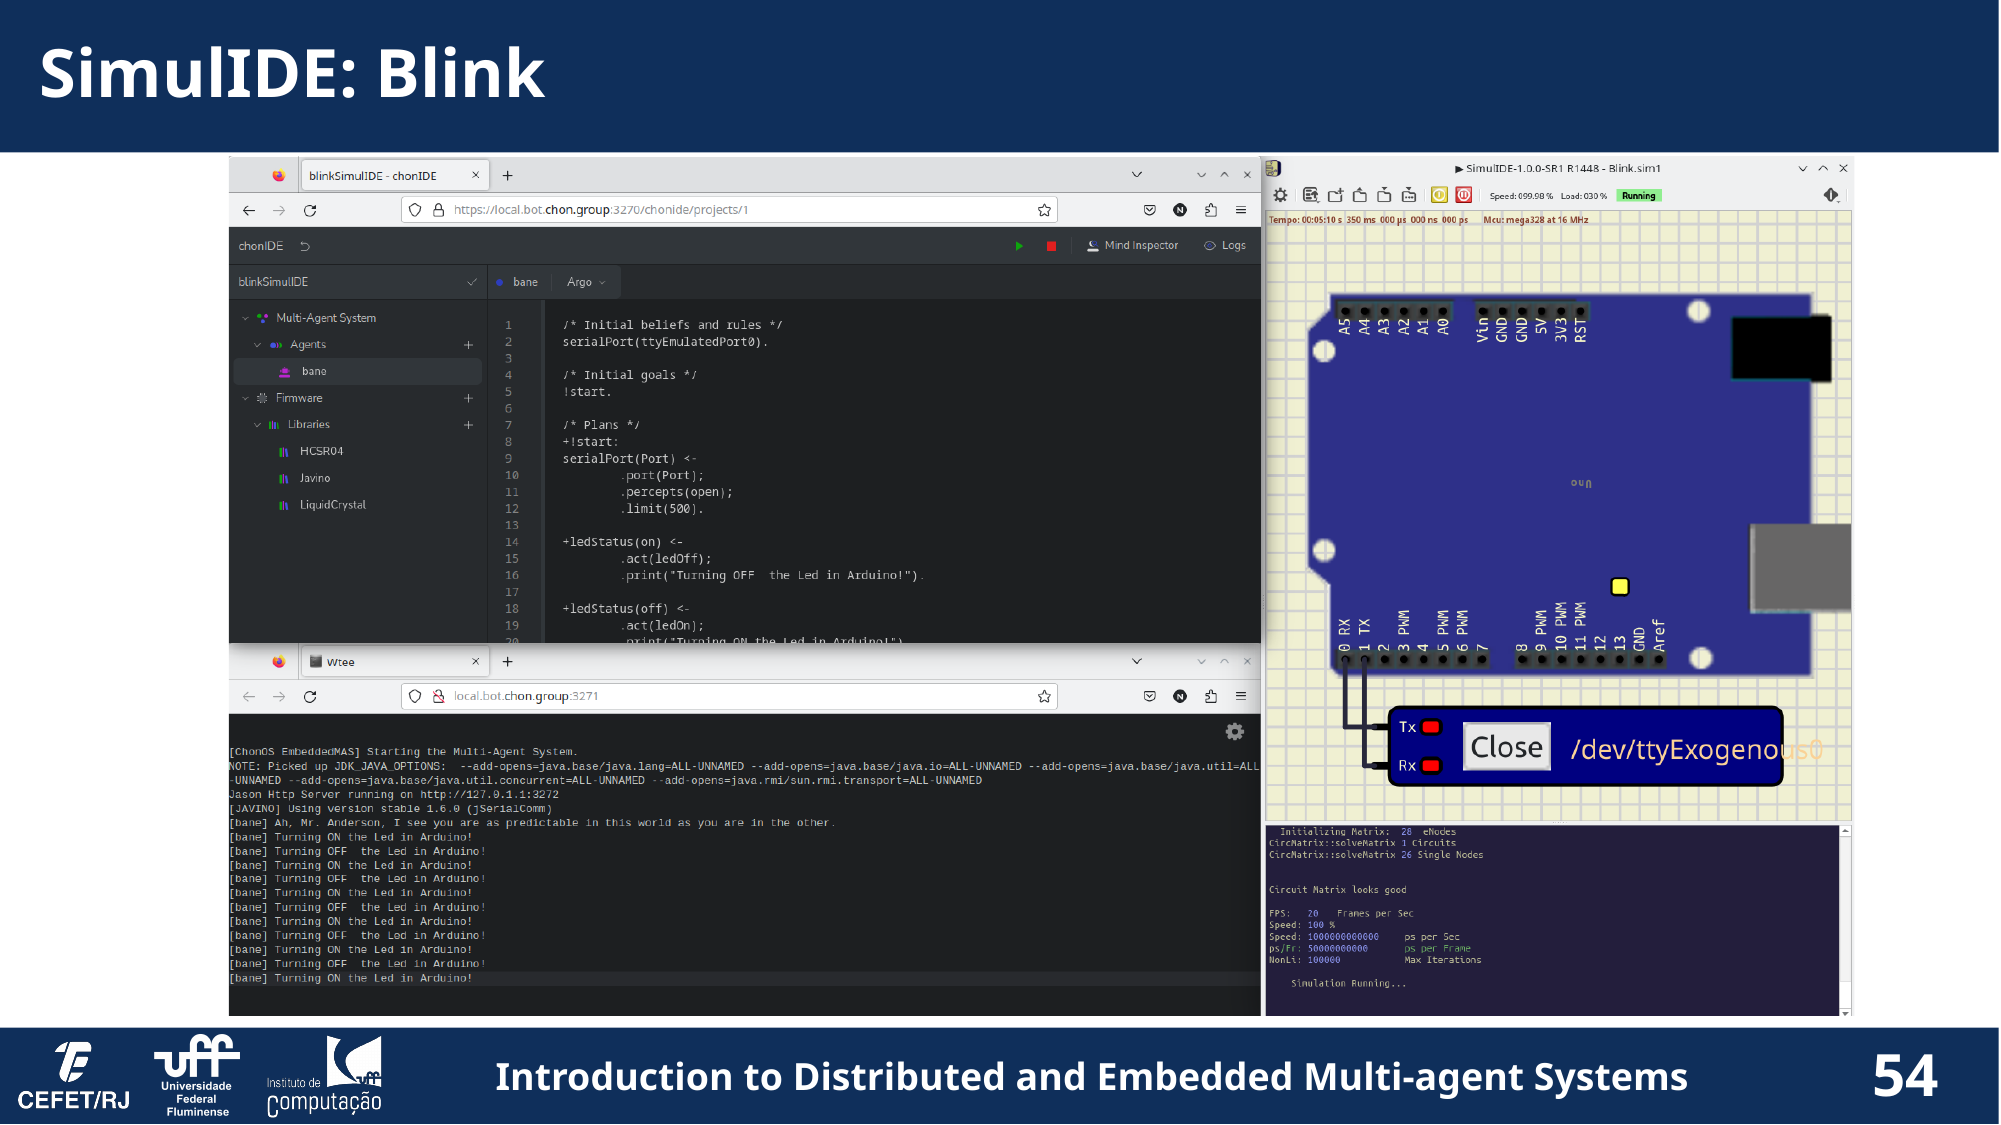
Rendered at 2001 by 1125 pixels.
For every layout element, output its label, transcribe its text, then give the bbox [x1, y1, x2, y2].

picture [228, 156, 1855, 1016]
text_box SimulIDE: Blink [25, 23, 1998, 116]
picture [18, 1021, 129, 1125]
picture [153, 1033, 241, 1121]
picture [265, 1033, 383, 1118]
